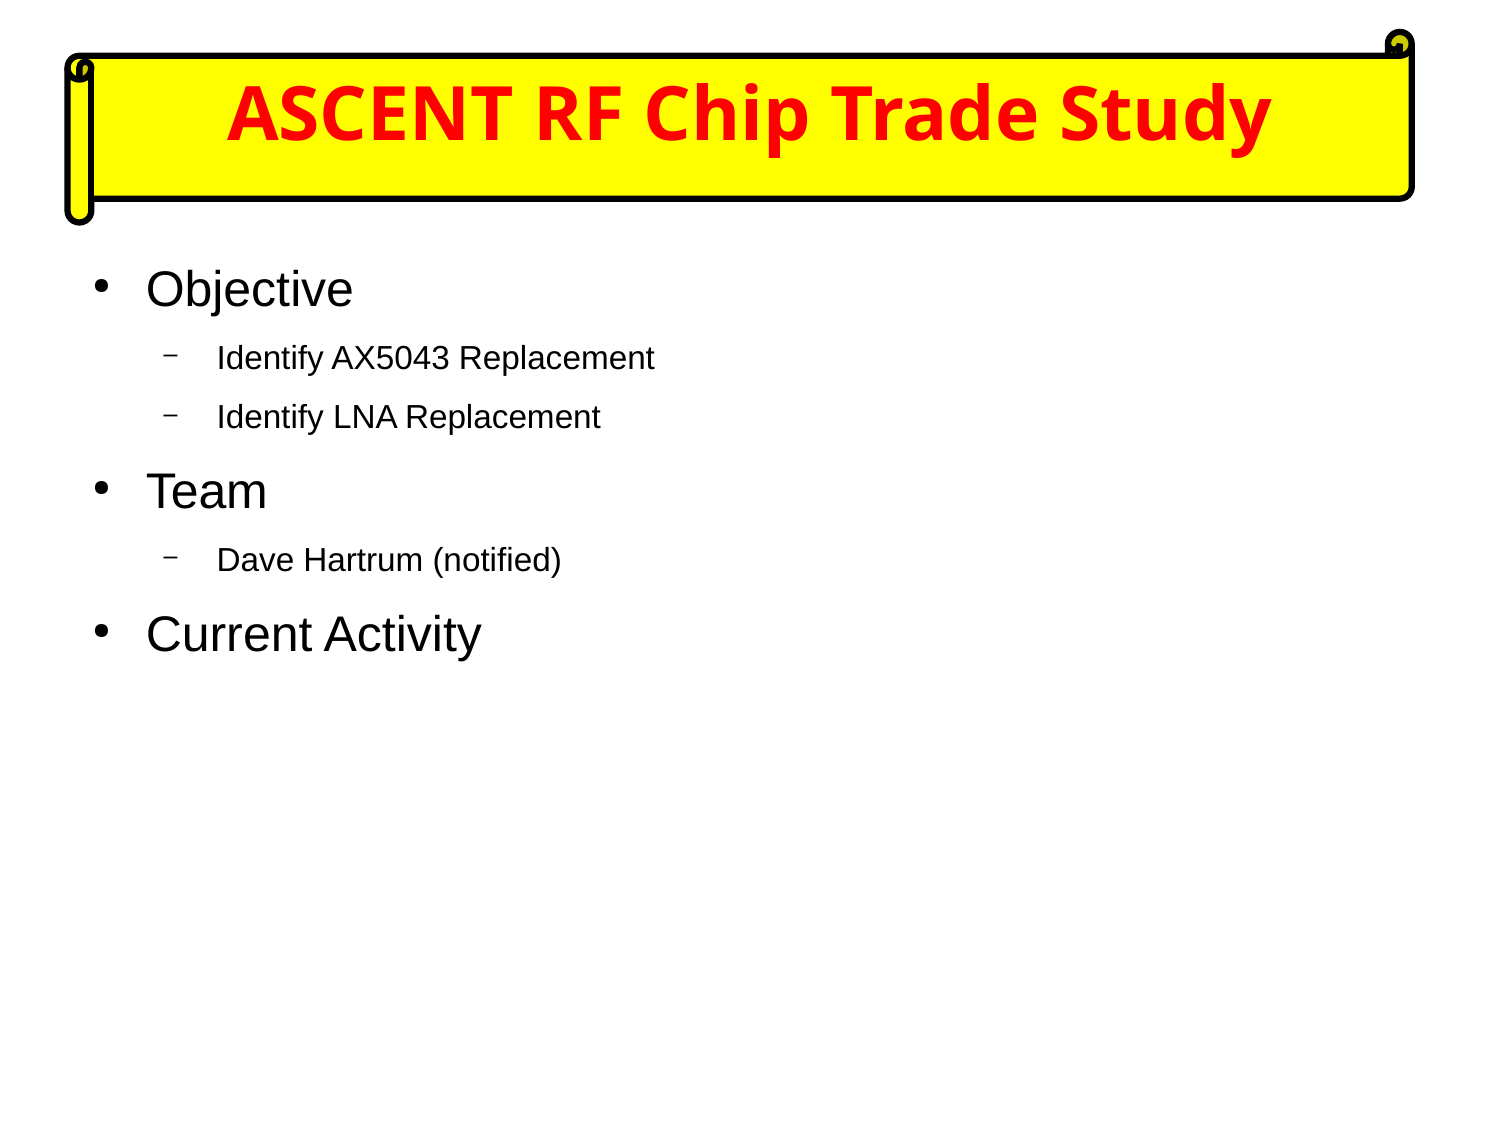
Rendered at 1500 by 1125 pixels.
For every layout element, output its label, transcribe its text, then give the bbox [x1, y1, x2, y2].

list Objective Identify AX5043 Replacement Identify LNA Replacement Team Dave Hartrum (notified) Current Activity [75, 263, 1425, 916]
text_box ASCENT RF Chip Trade Study [0, 58, 1500, 164]
text_box [67, 164, 1412, 223]
text_box [72, 31, 1412, 58]
